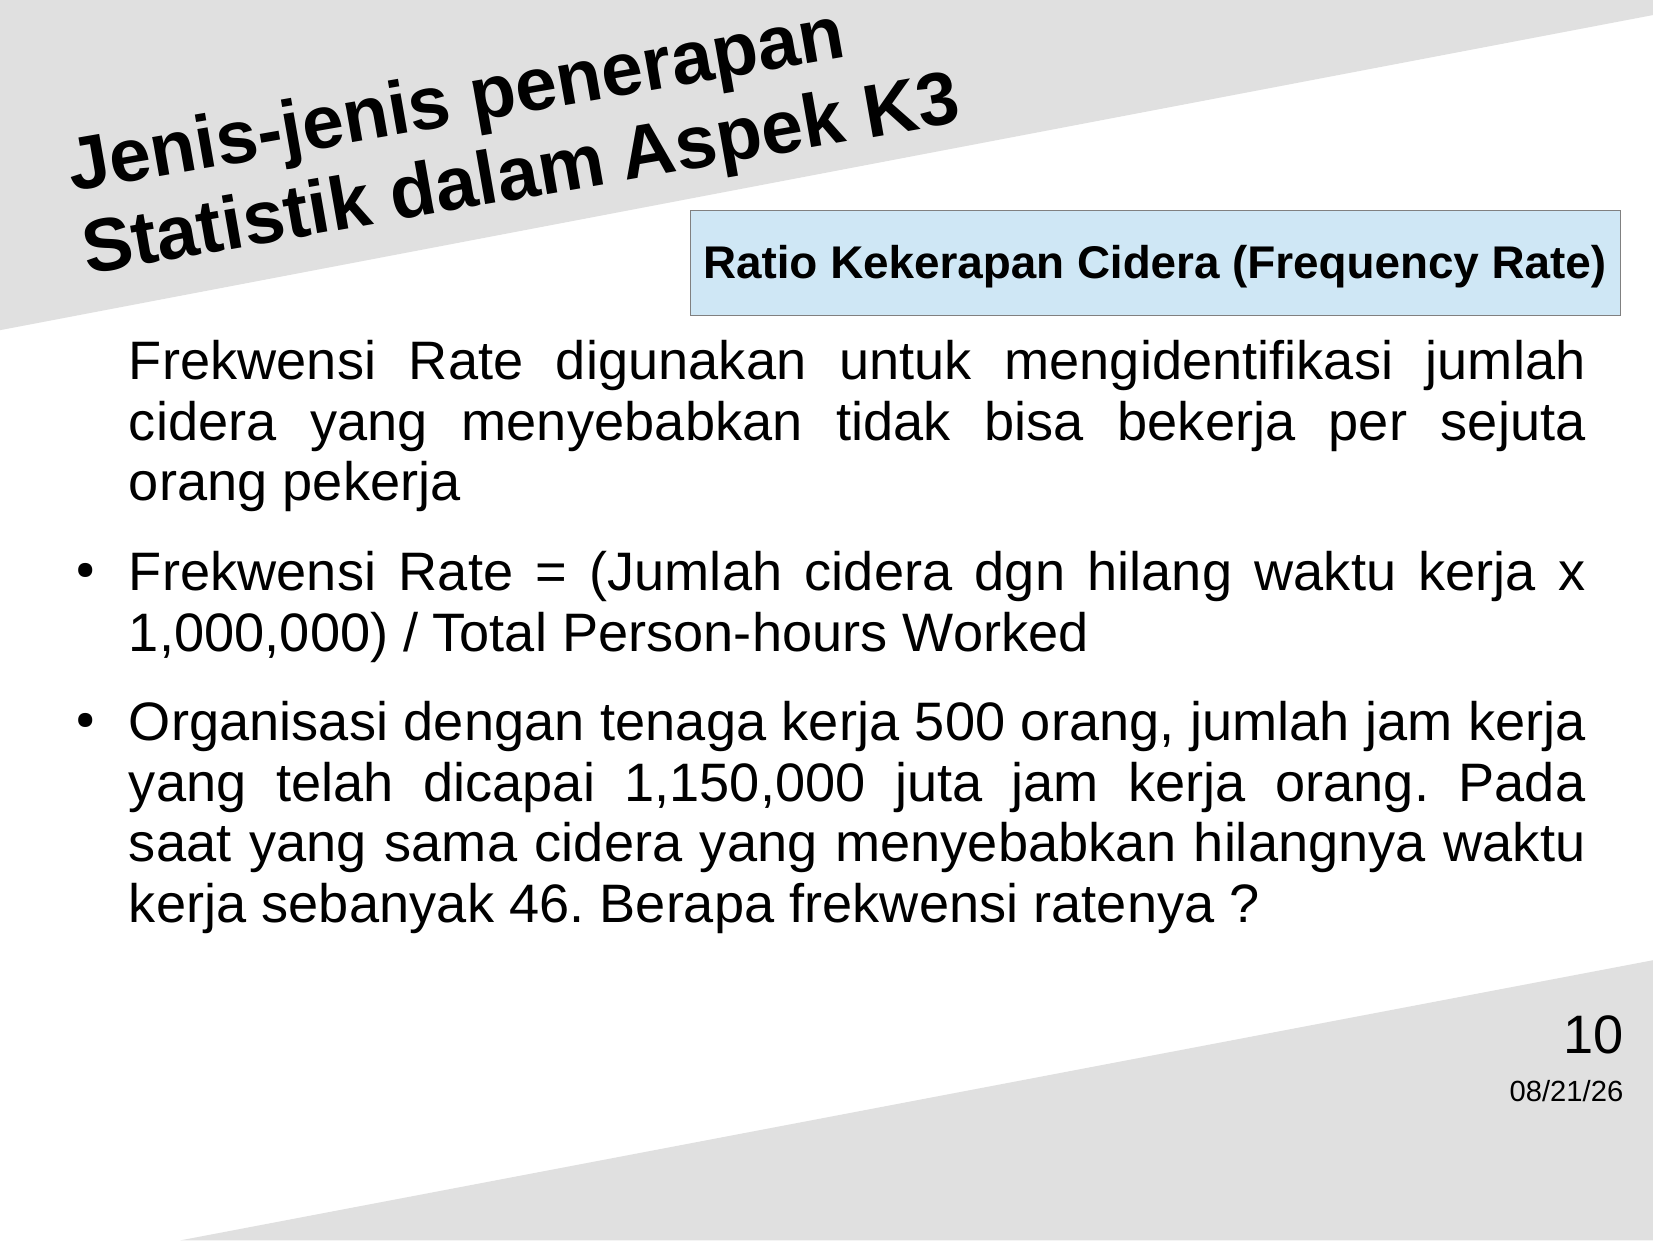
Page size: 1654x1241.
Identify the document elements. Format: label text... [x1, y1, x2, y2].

text_box Jenis-jenis penerapan Statistik dalam Aspek K3 [45, 0, 1141, 301]
text_box Ratio Kekerapan Cidera (Frequency Rate) [690, 210, 1621, 316]
list Frekwensi Rate digunakan untuk mengidentifikasi jumlah cidera yang menyebabkan tidak bisa bekerja per sejuta orang pekerja Frekwensi Rate = (Jumlah cidera dgn hilang waktu kerja x 1,000,000) / Total Person-hours Worked Organisasi dengan tenaga kerja 500 orang, jumlah jam kerja yang telah dicapai 1,150,000 juta jam kerja orang. Pada saat yang sama cidera yang menyebabkan hilangnya waktu kerja sebanyak 46. Berapa frekwensi ratenya ? [57, 330, 1588, 1051]
